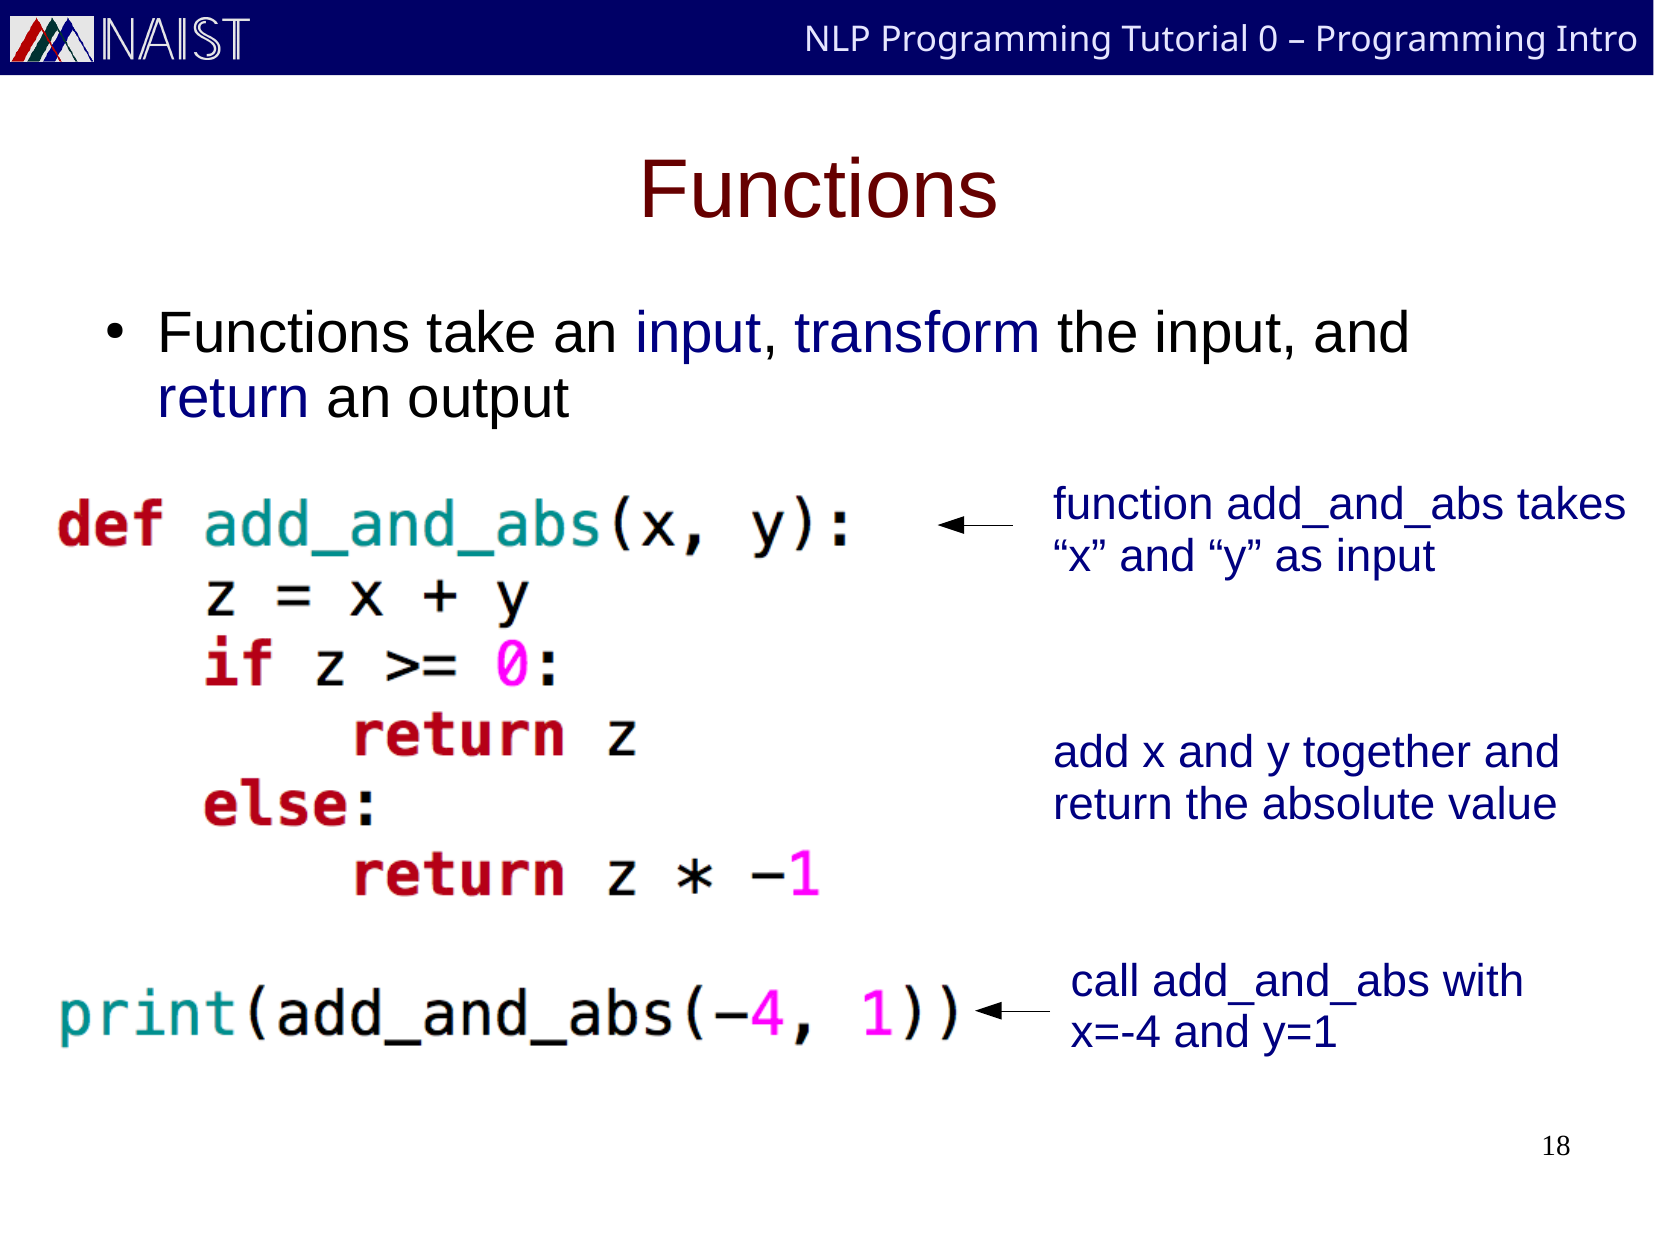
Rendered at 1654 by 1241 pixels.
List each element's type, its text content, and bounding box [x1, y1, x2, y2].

picture [37, 479, 86, 1058]
text_box call add_and_abs with x=-4 and y=1 [1055, 947, 1540, 1065]
text_box add x and y together and return the absolute value [1038, 718, 1576, 837]
text_box function add_and_abs takes “x” and “y” as input [1038, 470, 1643, 589]
list Functions take an input, transform the input, and return an output [86, 300, 1576, 1119]
picture [102, 17, 251, 60]
picture [10, 16, 94, 62]
title Functions [75, 92, 1564, 285]
